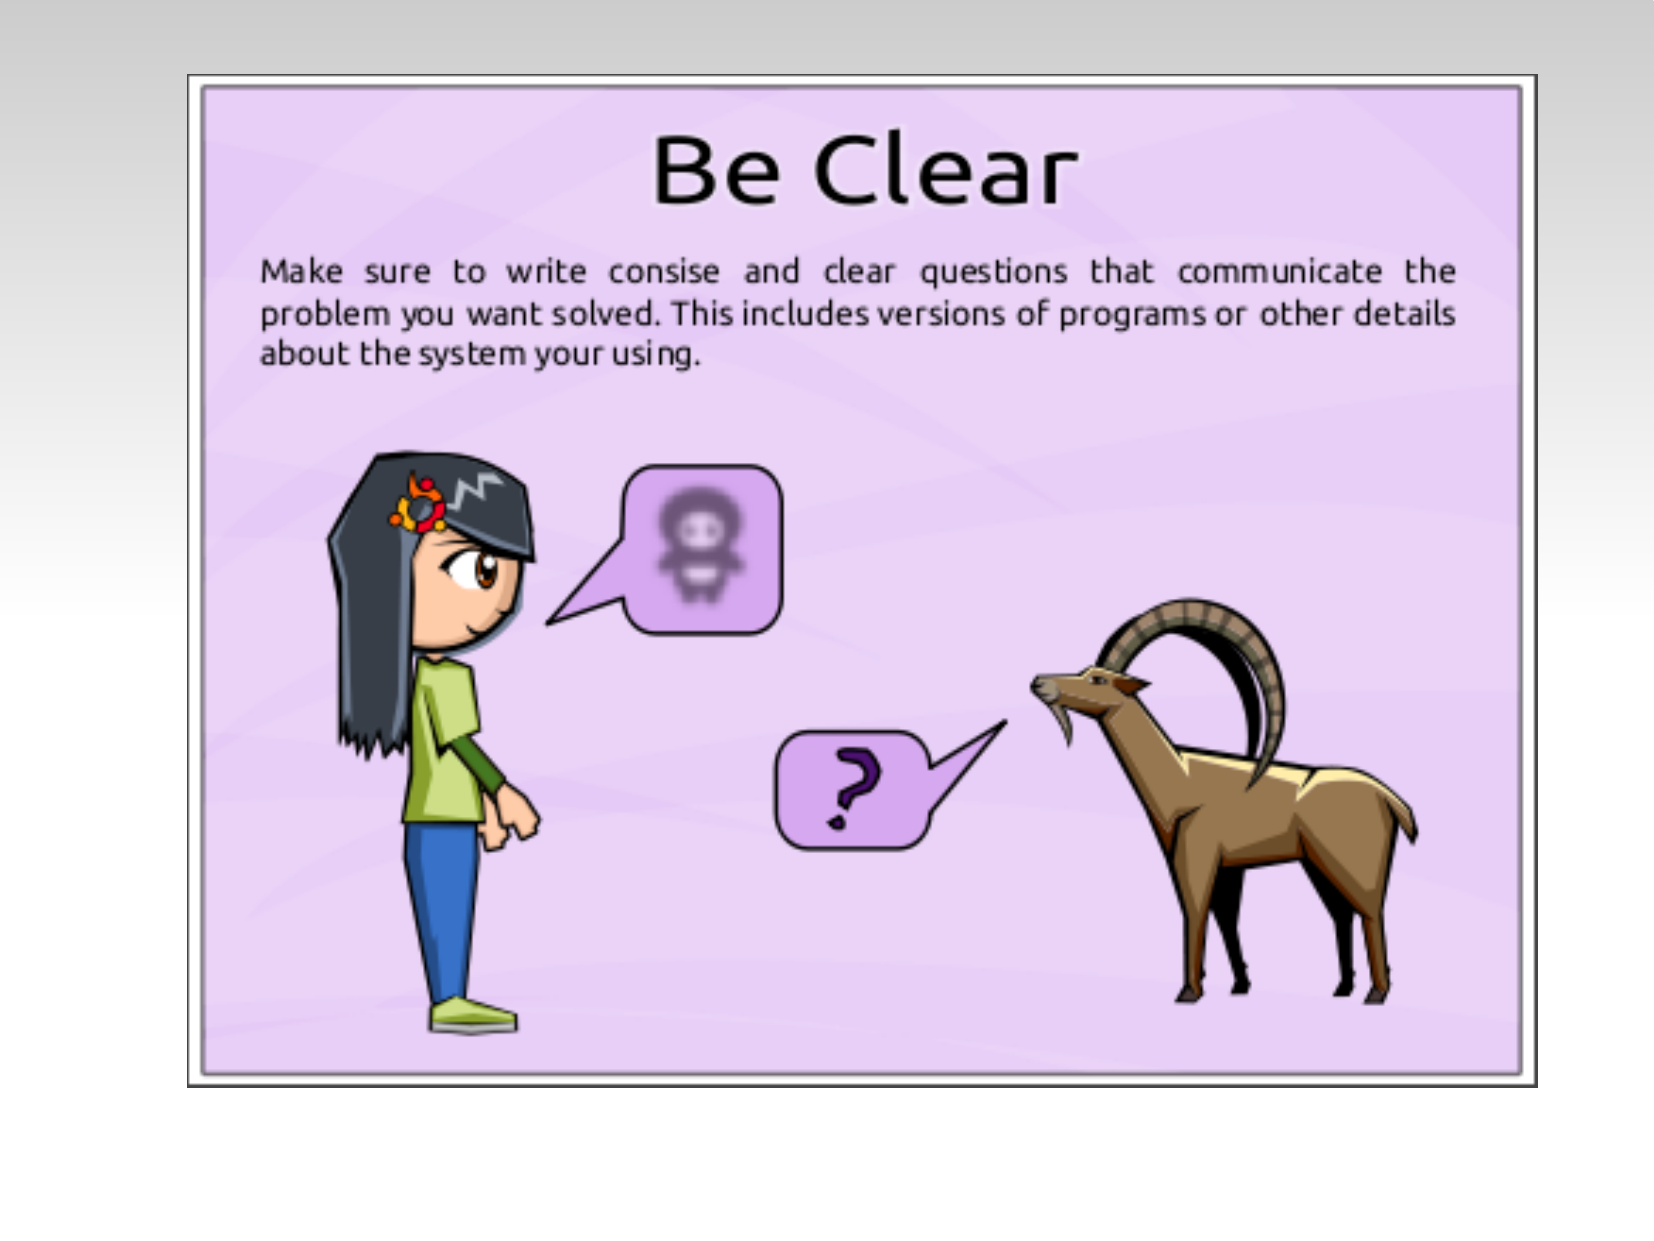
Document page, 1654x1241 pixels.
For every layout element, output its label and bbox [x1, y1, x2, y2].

picture [187, 74, 1538, 1088]
